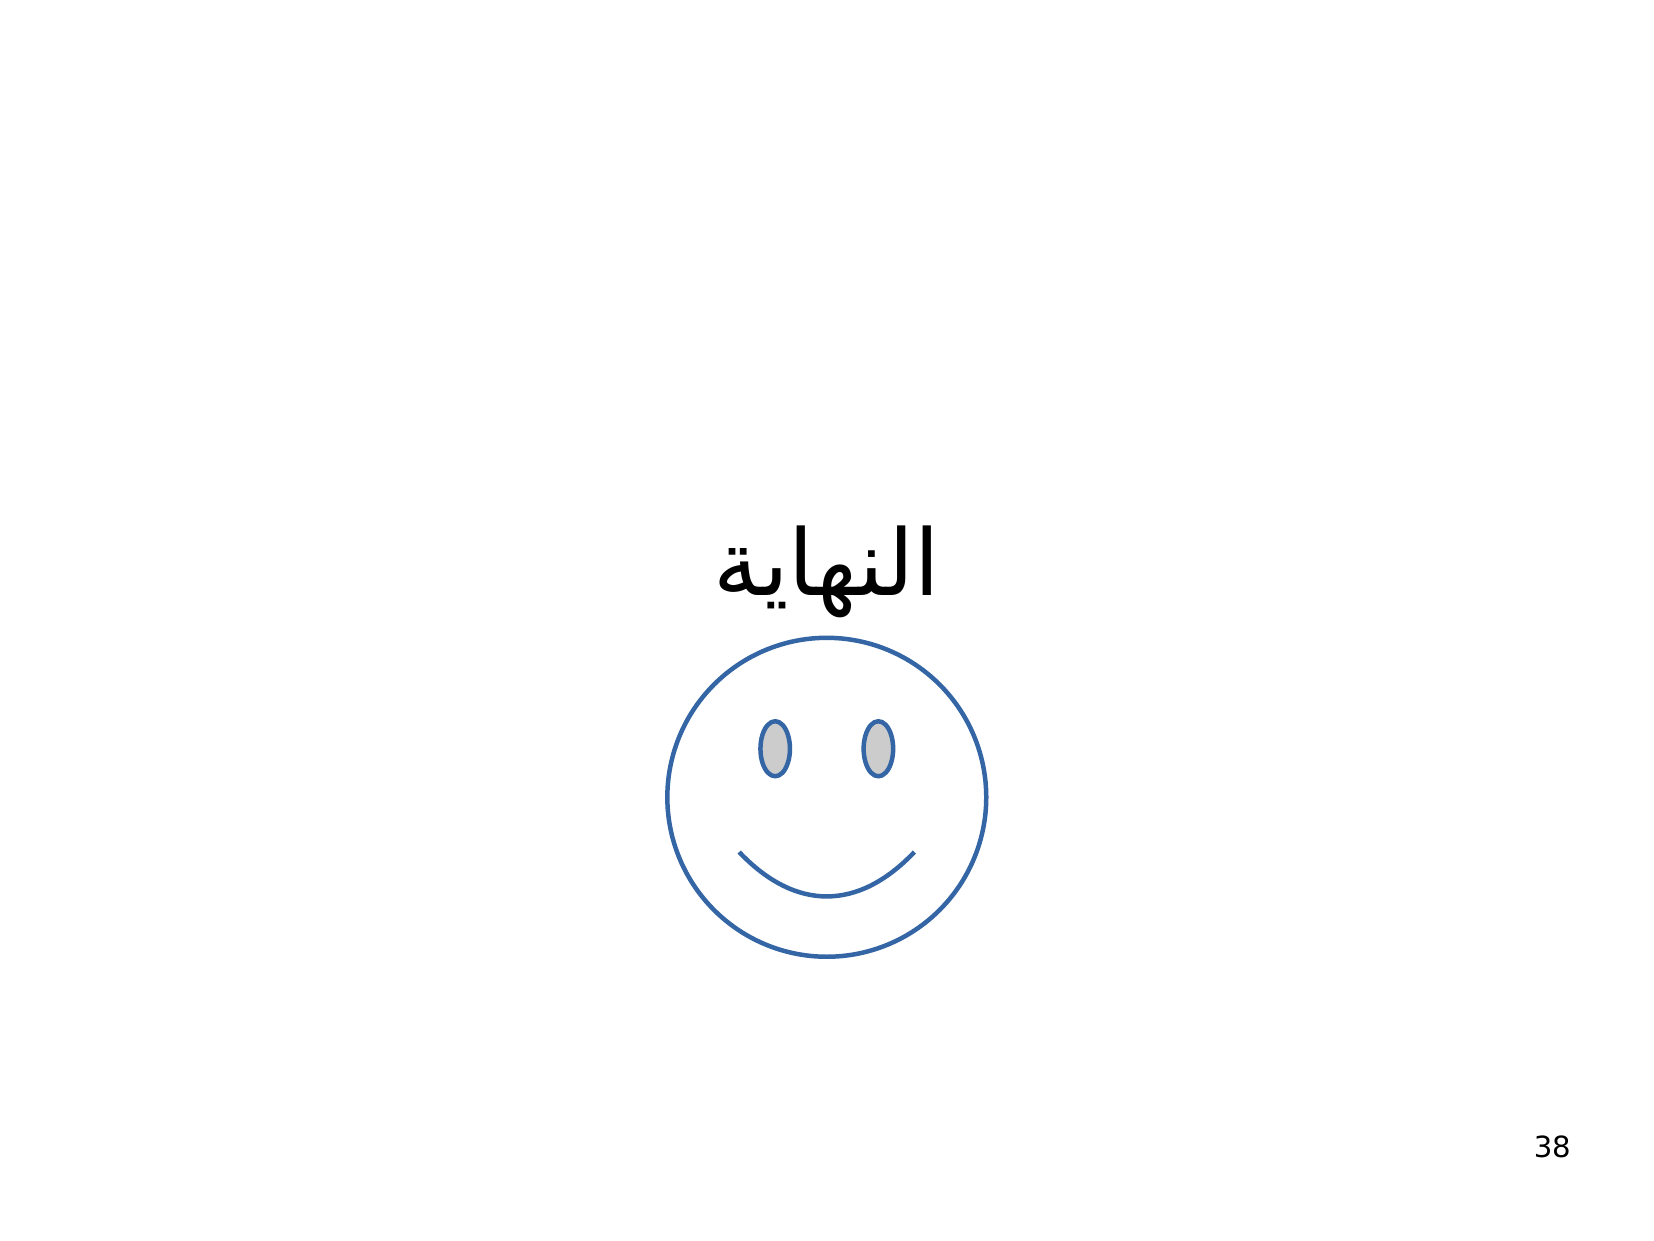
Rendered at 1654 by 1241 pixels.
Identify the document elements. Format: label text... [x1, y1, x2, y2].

title النهاية [82, 506, 1571, 728]
text_box [667, 637, 987, 957]
